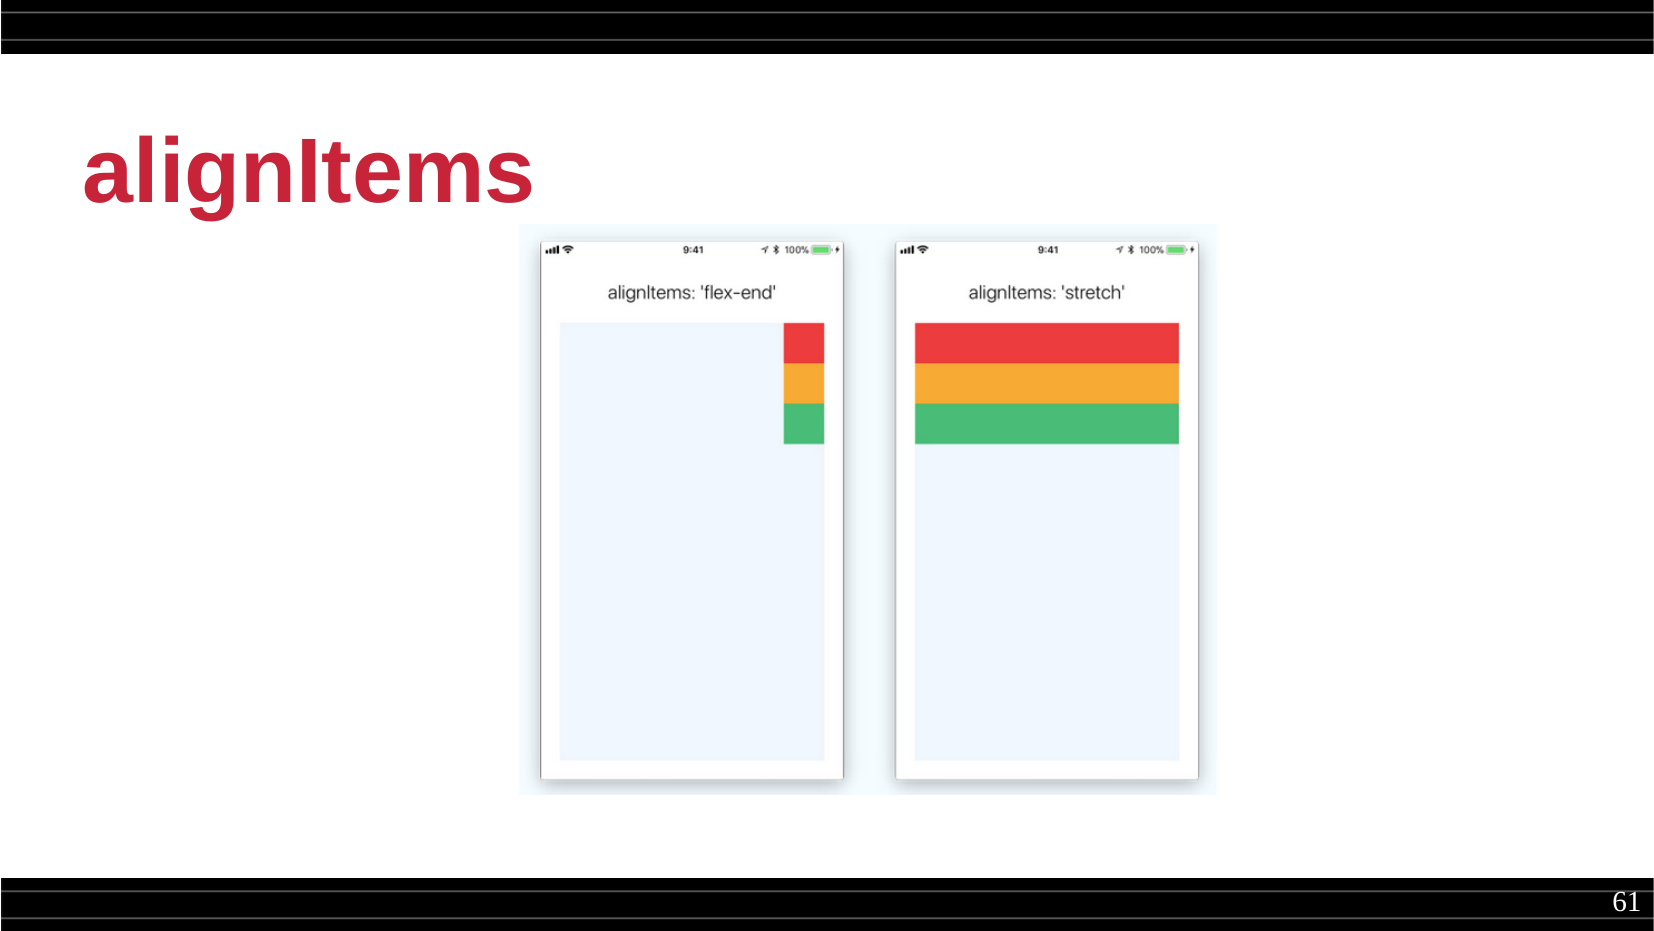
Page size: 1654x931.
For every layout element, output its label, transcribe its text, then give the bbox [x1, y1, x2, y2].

picture [519, 224, 1217, 795]
picture [1, 0, 1654, 54]
picture [1, 878, 1654, 931]
title alignItems [82, 92, 1571, 249]
